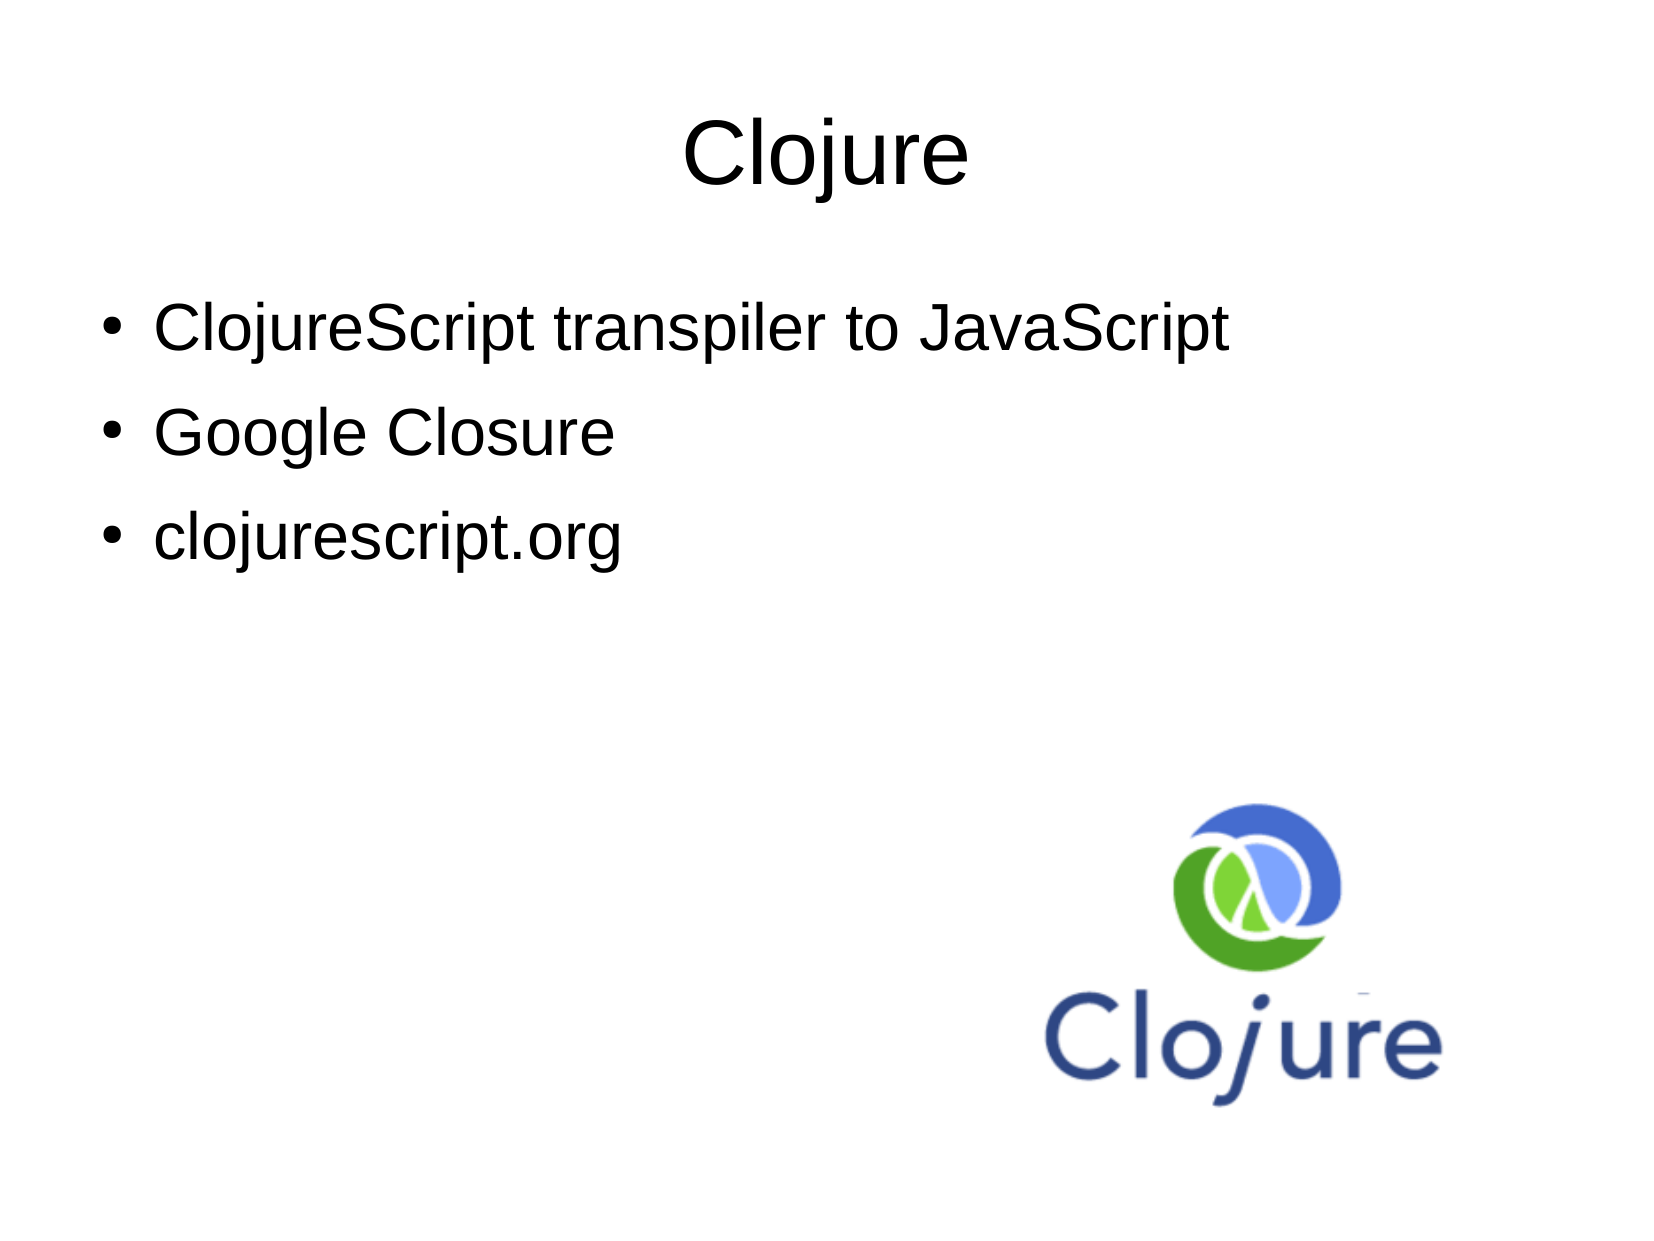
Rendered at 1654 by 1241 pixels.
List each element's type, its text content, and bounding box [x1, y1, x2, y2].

picture [1027, 788, 1470, 1123]
title Clojure [82, 49, 1571, 257]
list ClojureScript transpiler to JavaScript Google Closure clojurescript.org [82, 290, 1571, 1010]
